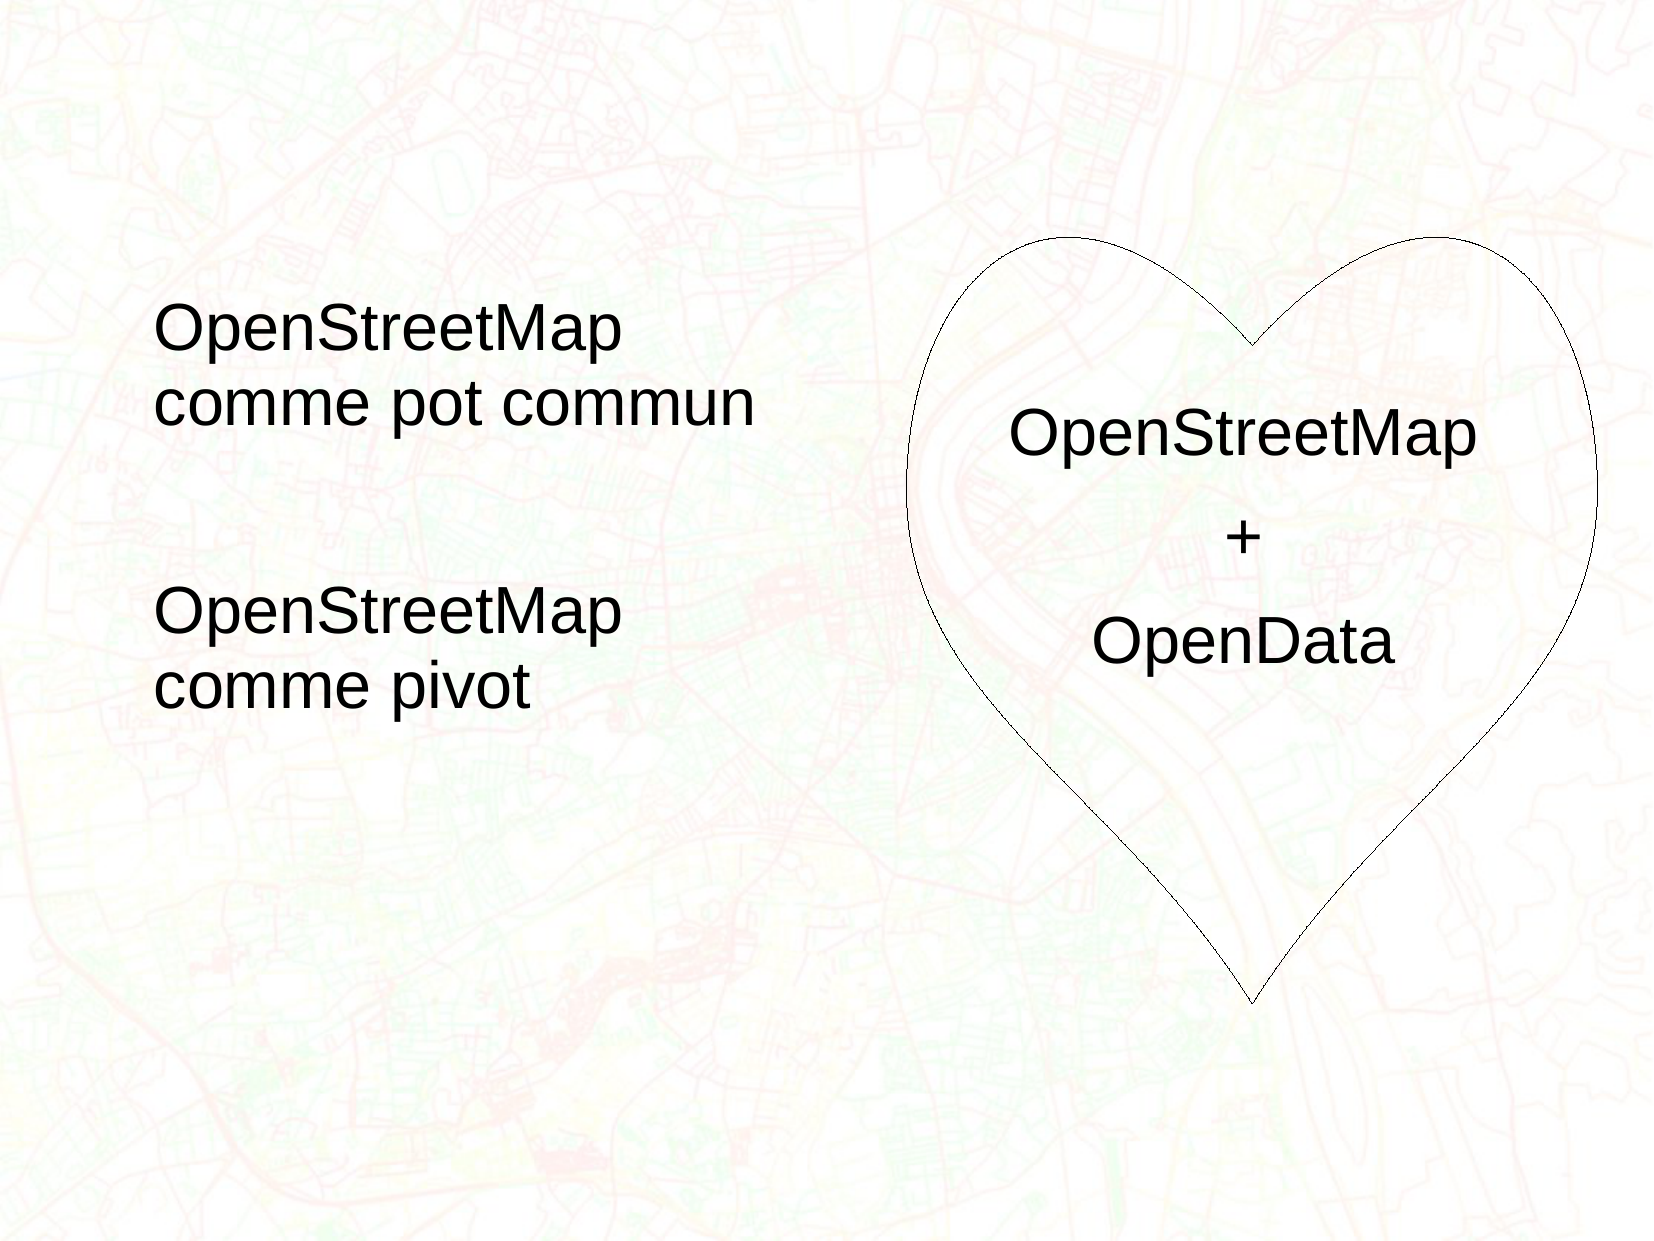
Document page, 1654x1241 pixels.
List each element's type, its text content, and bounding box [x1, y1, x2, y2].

list OpenStreetMap + OpenData [845, 290, 1572, 1010]
picture [0, 0, 1654, 1241]
list OpenStreetMap comme pot commun OpenStreetMap comme pivot [82, 290, 809, 1010]
